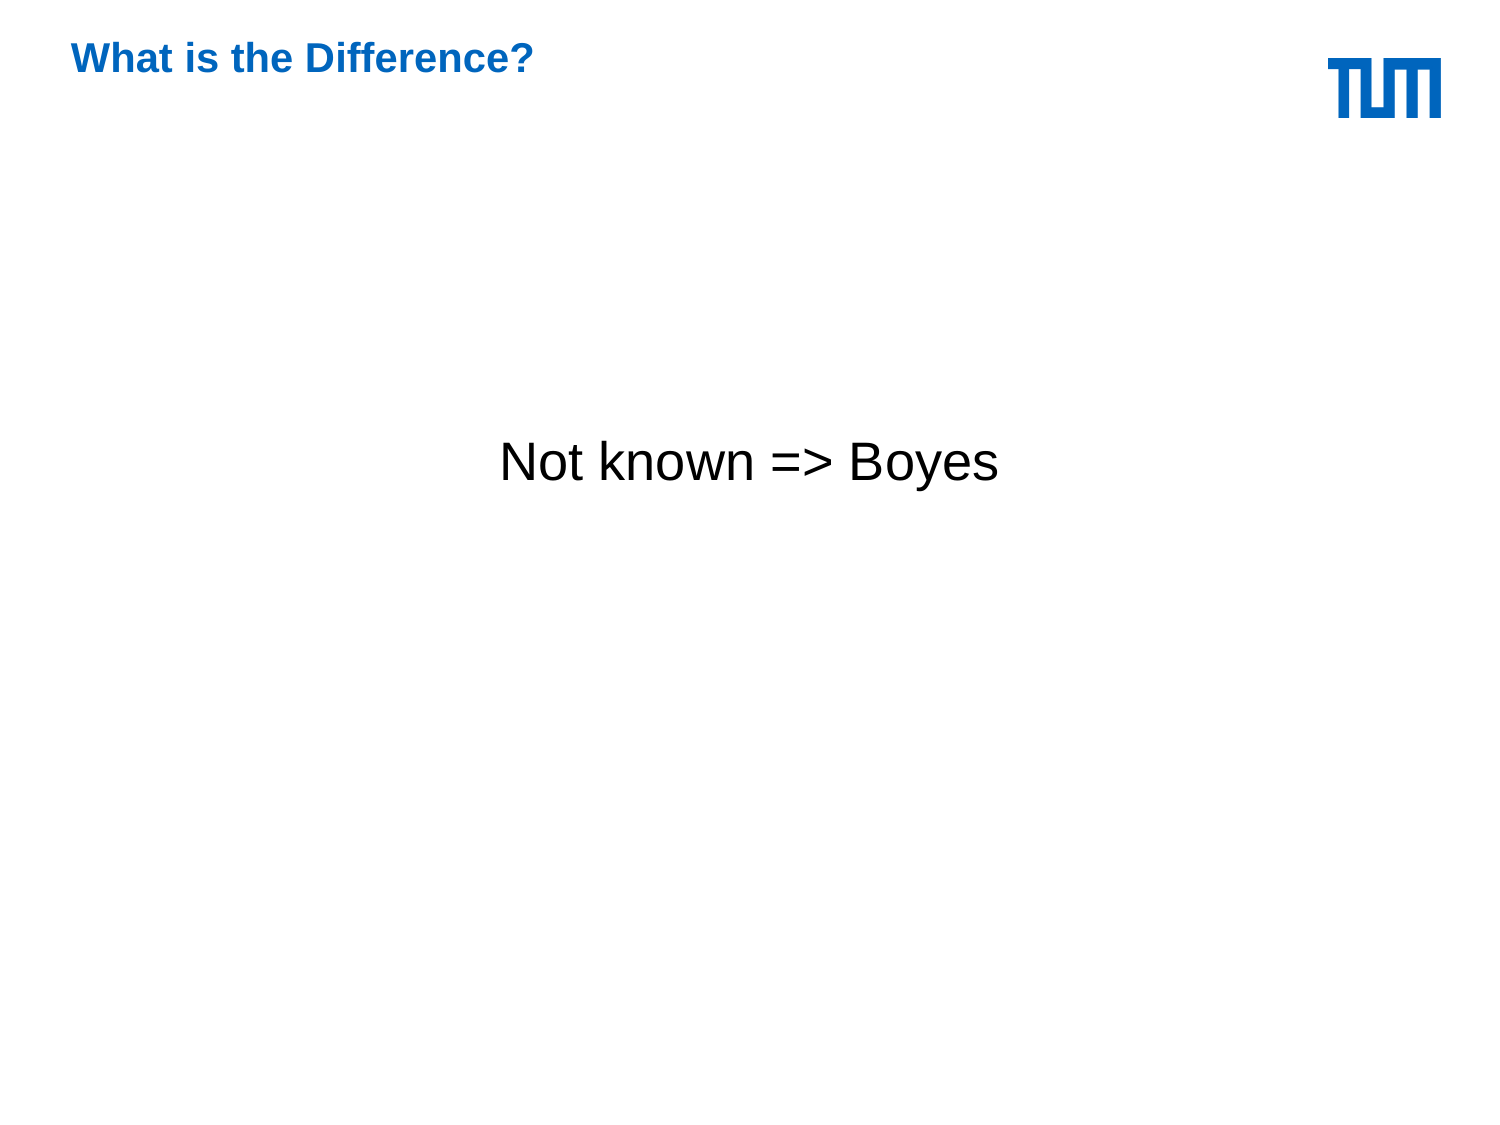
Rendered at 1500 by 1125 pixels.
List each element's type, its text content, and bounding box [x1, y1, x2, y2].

title What is the Difference? [70, 18, 1453, 260]
list Not known => Boyes [75, 263, 1425, 916]
